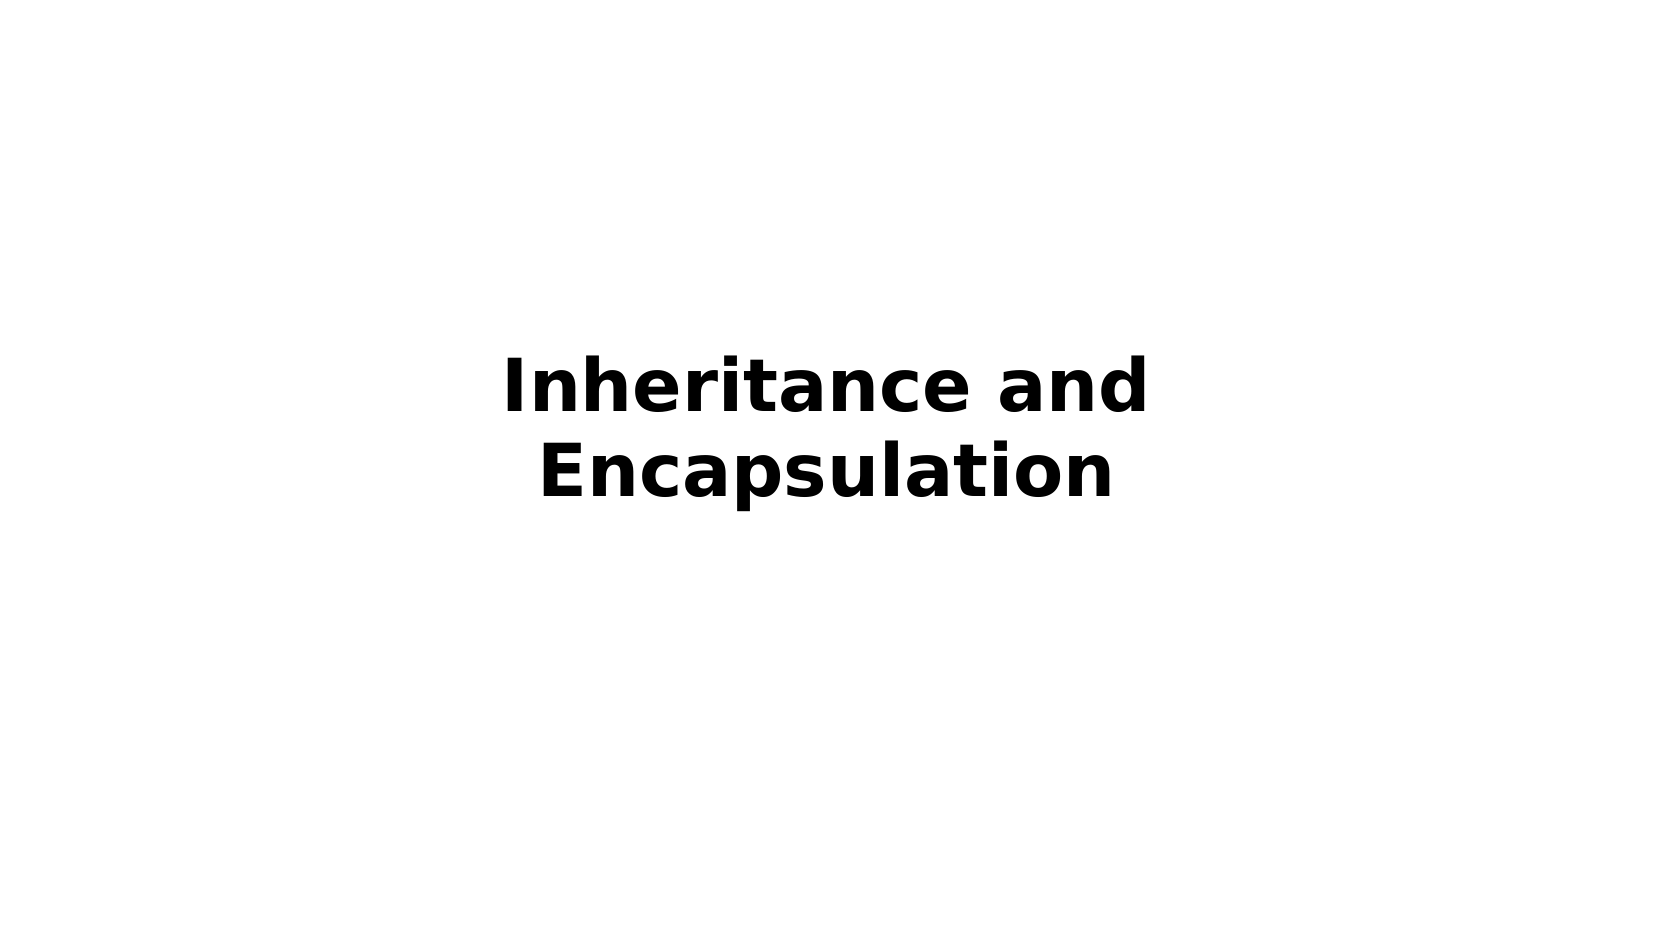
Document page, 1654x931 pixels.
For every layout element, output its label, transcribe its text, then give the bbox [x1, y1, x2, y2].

title Inheritance and Encapsulation [82, 344, 1571, 515]
